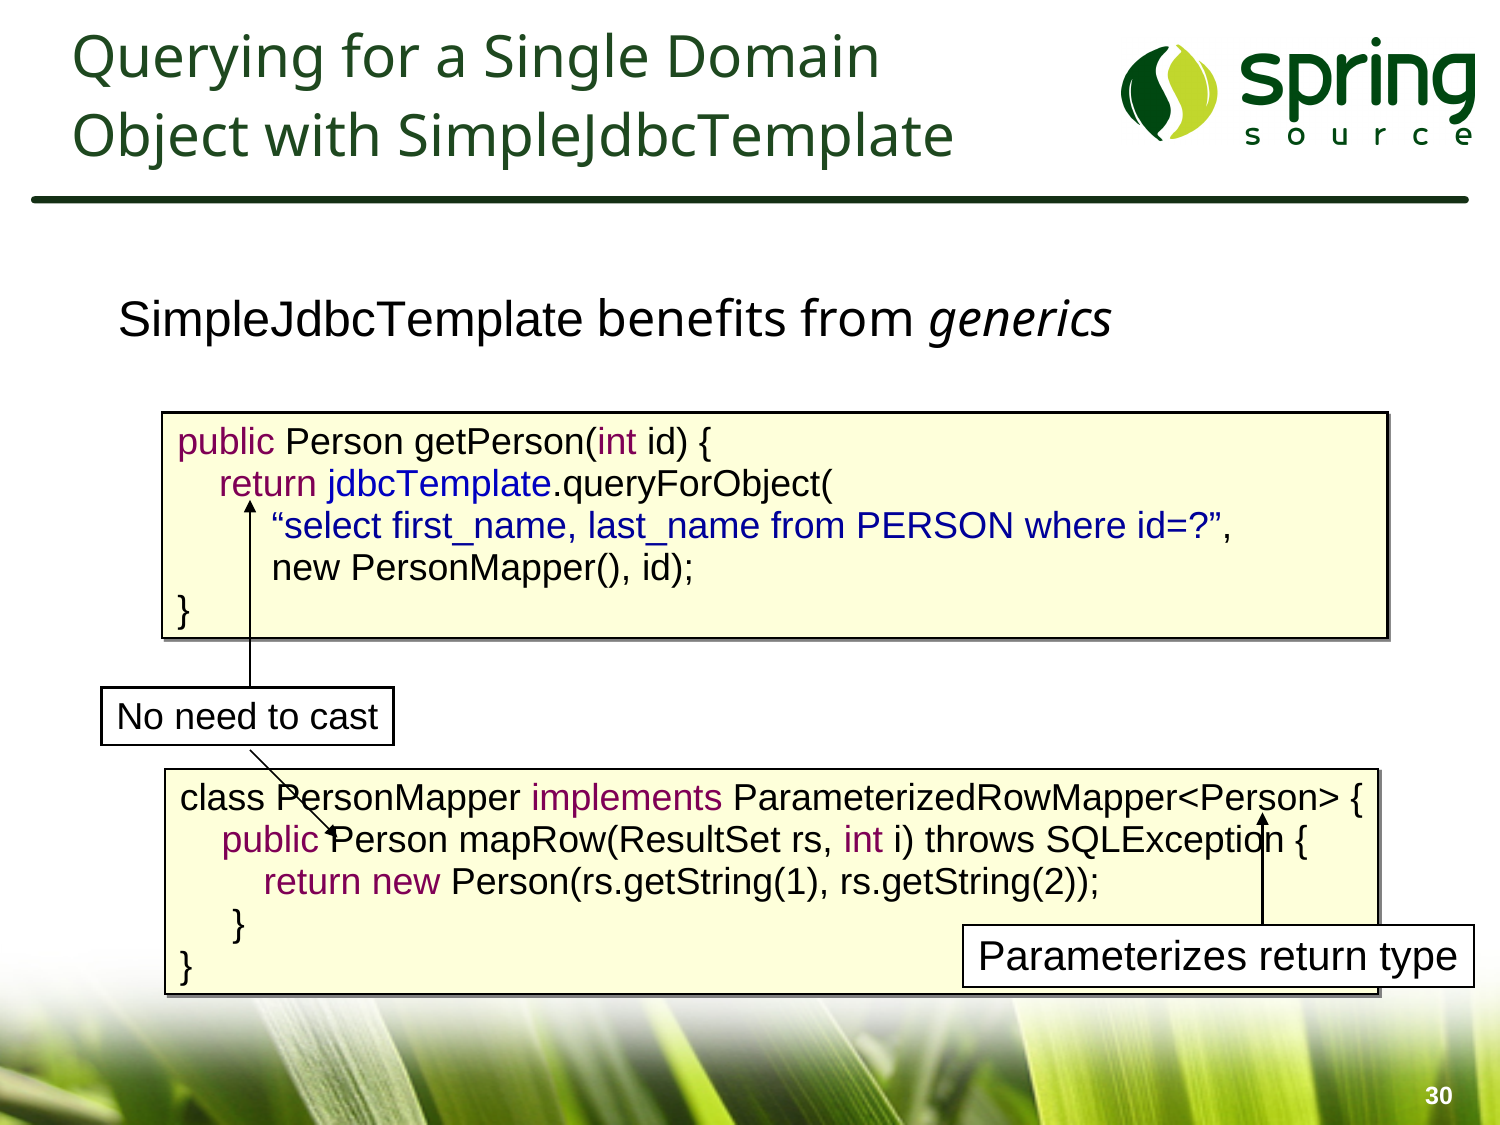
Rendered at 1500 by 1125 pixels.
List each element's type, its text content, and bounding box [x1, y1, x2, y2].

text_box Parameterizes return type [963, 924, 1474, 987]
picture [0, 944, 1500, 1125]
title Querying for a Single Domain Object with SimpleJdbcTemplate [56, 13, 1089, 176]
picture [1121, 37, 1475, 145]
list SimpleJdbcTemplate benefits from generics [103, 275, 1394, 938]
text_box class PersonMapper implements ParameterizedRowMapper<Person> { public Person mapRow(ResultSet rs, int i) throws SQLException { return new Person(rs.getString(1), rs.getString(2)); } } [165, 769, 1379, 995]
text_box No need to cast [101, 687, 394, 745]
text_box public Person getPerson(int id) { return jdbcTemplate.queryForObject( “select first_name, last_name from PERSON where id=?”, new PersonMapper(), id); } [162, 412, 1388, 638]
